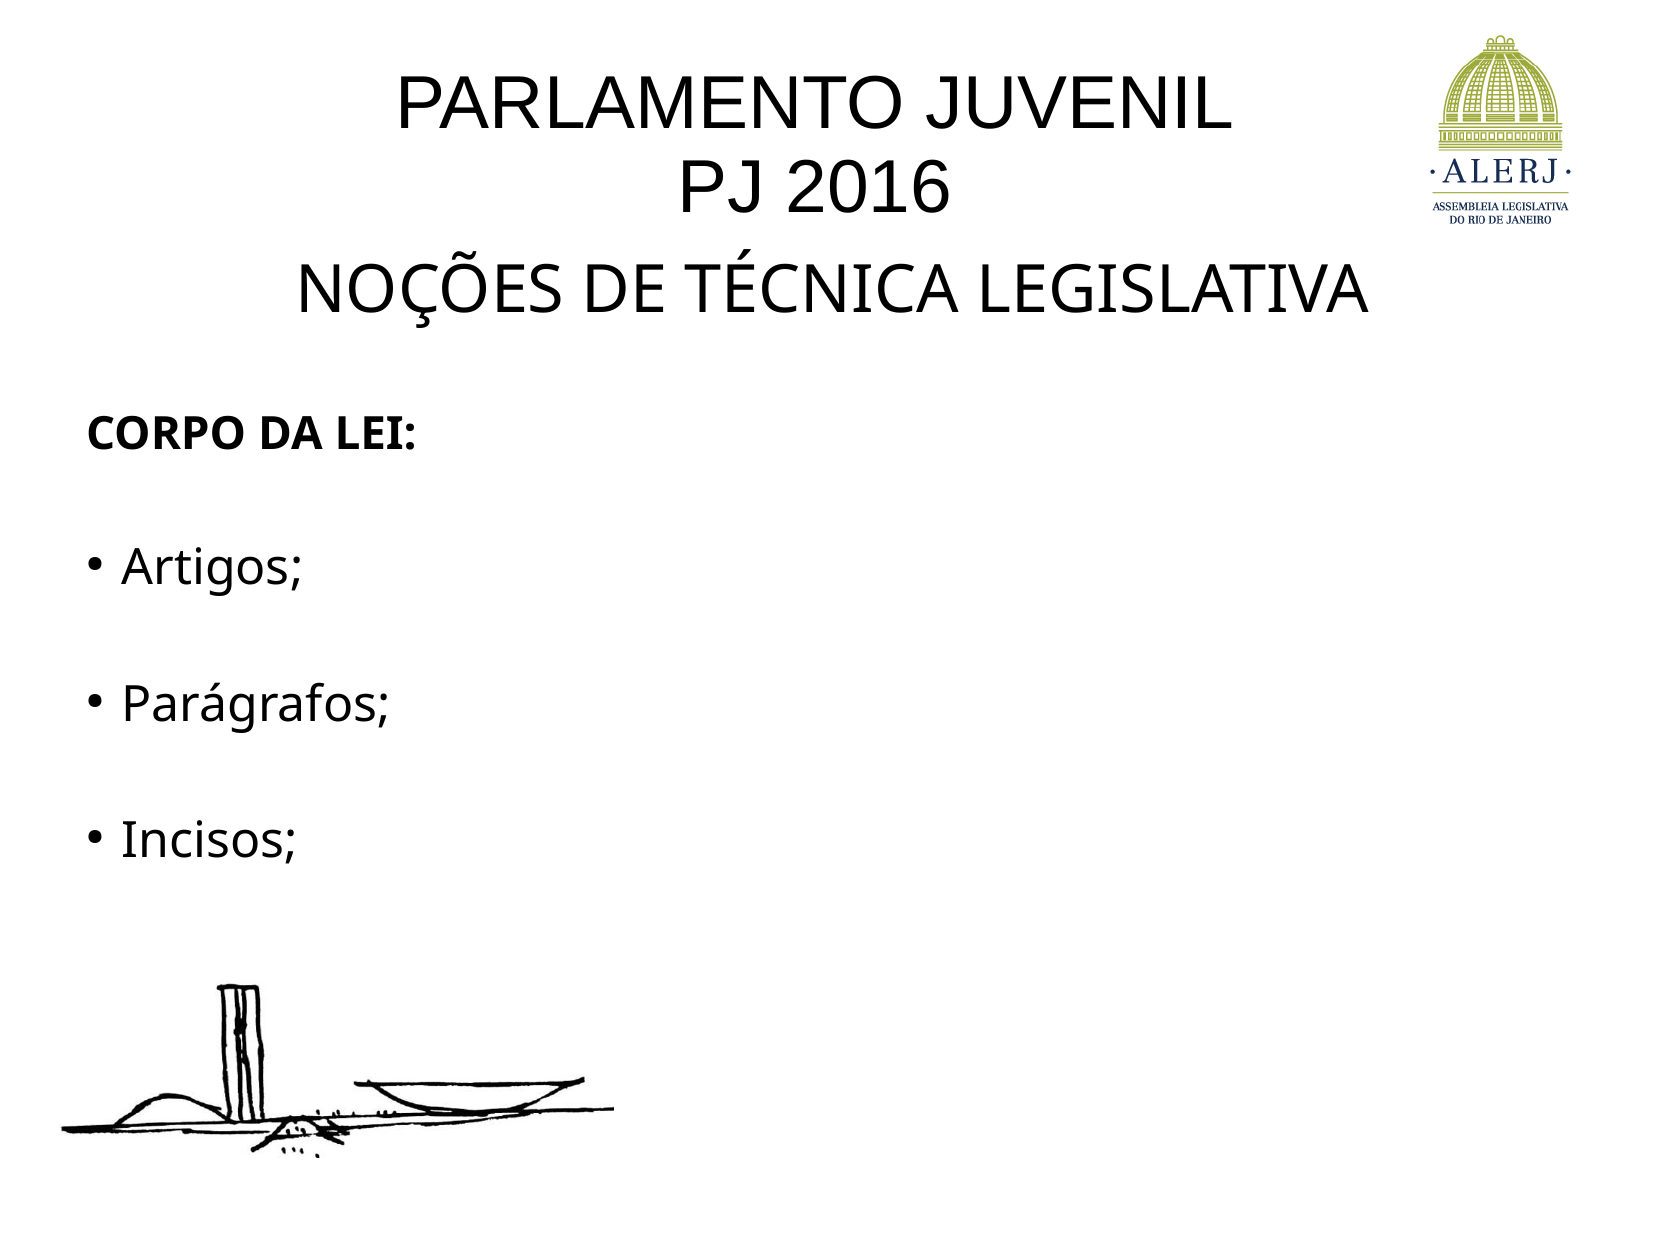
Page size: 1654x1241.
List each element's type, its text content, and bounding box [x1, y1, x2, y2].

title PARLAMENTO JUVENIL PJ 2016 [47, 40, 1583, 249]
text_box NOÇÕES DE TÉCNICA LEGISLATIVA [94, 229, 1571, 343]
picture [59, 980, 71, 1158]
text_box CORPO DA LEI: Artigos; Parágrafos; Incisos; [71, 393, 1548, 1241]
picture [1358, 23, 1642, 235]
